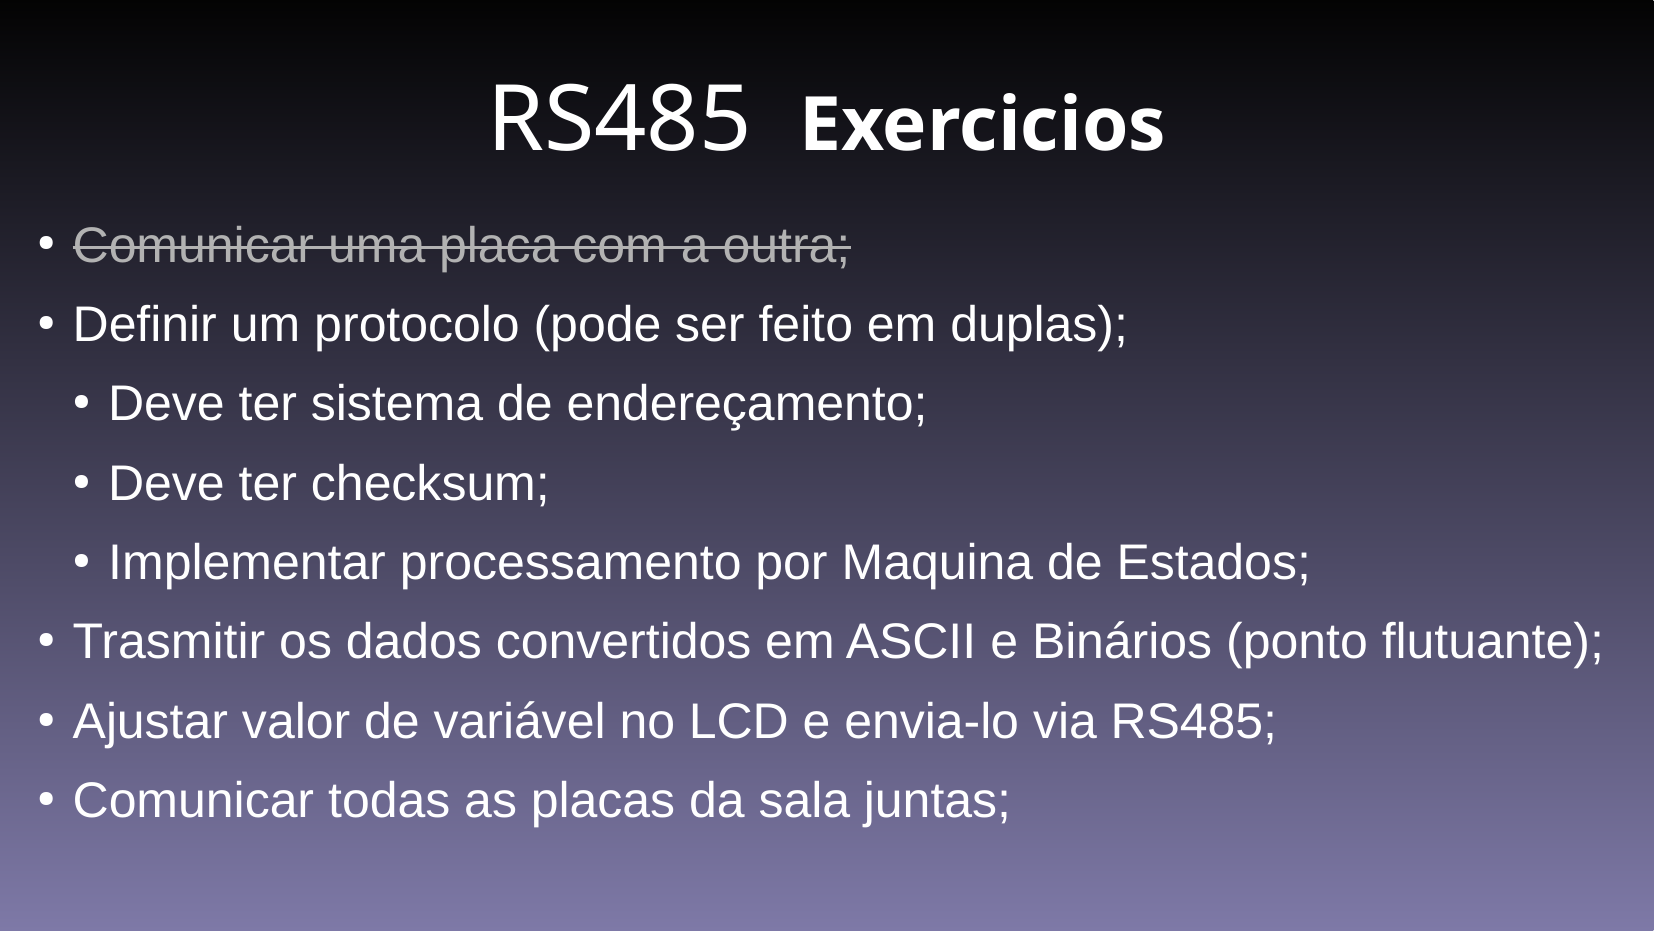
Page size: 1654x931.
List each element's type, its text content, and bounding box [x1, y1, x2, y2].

title RS485 Exercicios [82, 37, 1571, 193]
text_box Comunicar uma placa com a outra; Definir um protocolo (pode ser feito em duplas); Deve ter sistema de endereçamento; Deve ter checksum; Implementar processamento por Maquina de Estados; Trasmitir os dados convertidos em ASCII e Binários (ponto flutuante); Ajustar valor de variável no LCD e envia-lo via RS485; Comunicar todas as placas da sala juntas; [22, 209, 1621, 931]
